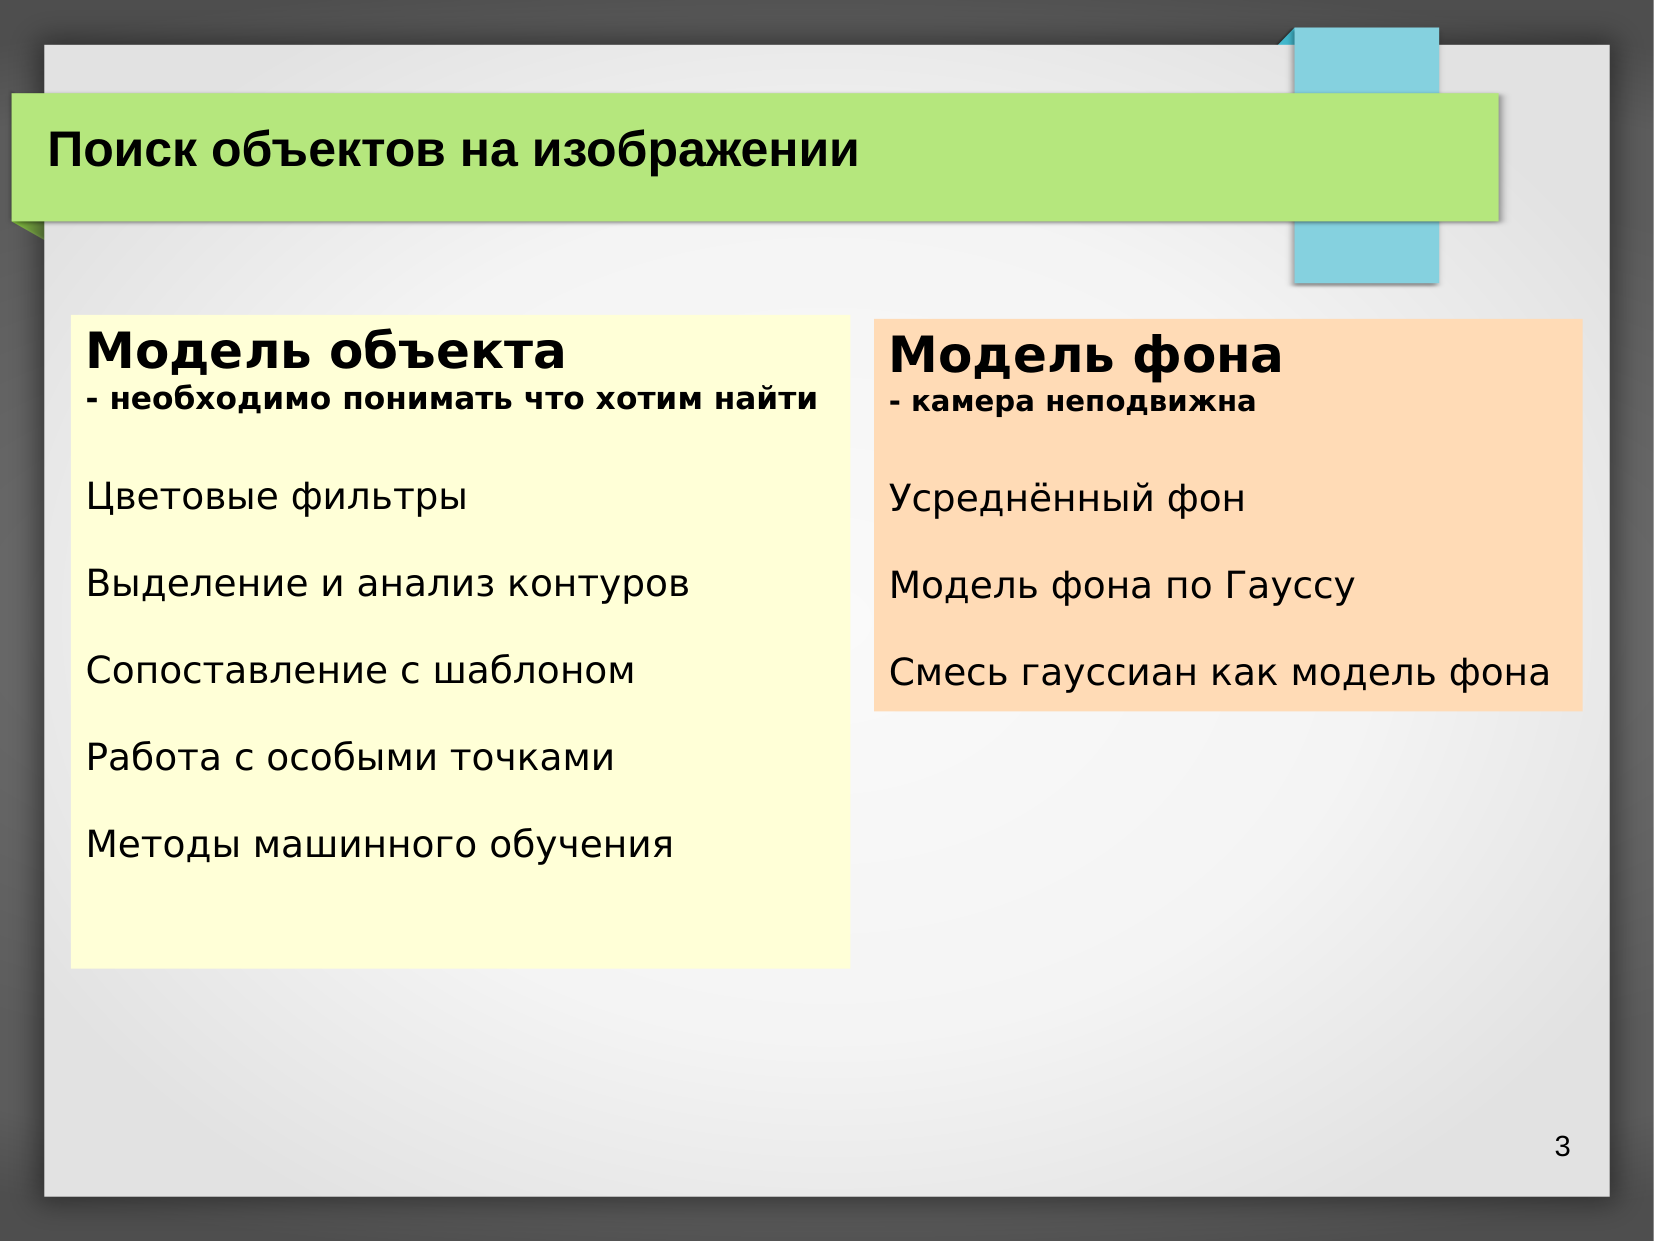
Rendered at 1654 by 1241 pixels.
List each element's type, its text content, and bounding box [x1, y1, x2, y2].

text_box Модель объекта - необходимо понимать что хотим найти Цветовые фильтры Выделение и анализ контуров Сопоставление с шаблоном Работа с особыми точками Методы машинного обучения [70, 314, 851, 969]
picture [0, 0, 1654, 1241]
title Поиск объектов на изображении [47, 120, 1004, 177]
text_box Модель фона - камера неподвижна Усреднённый фон Модель фона по Гауссу Смесь гауссиан как модель фона [874, 318, 1583, 712]
